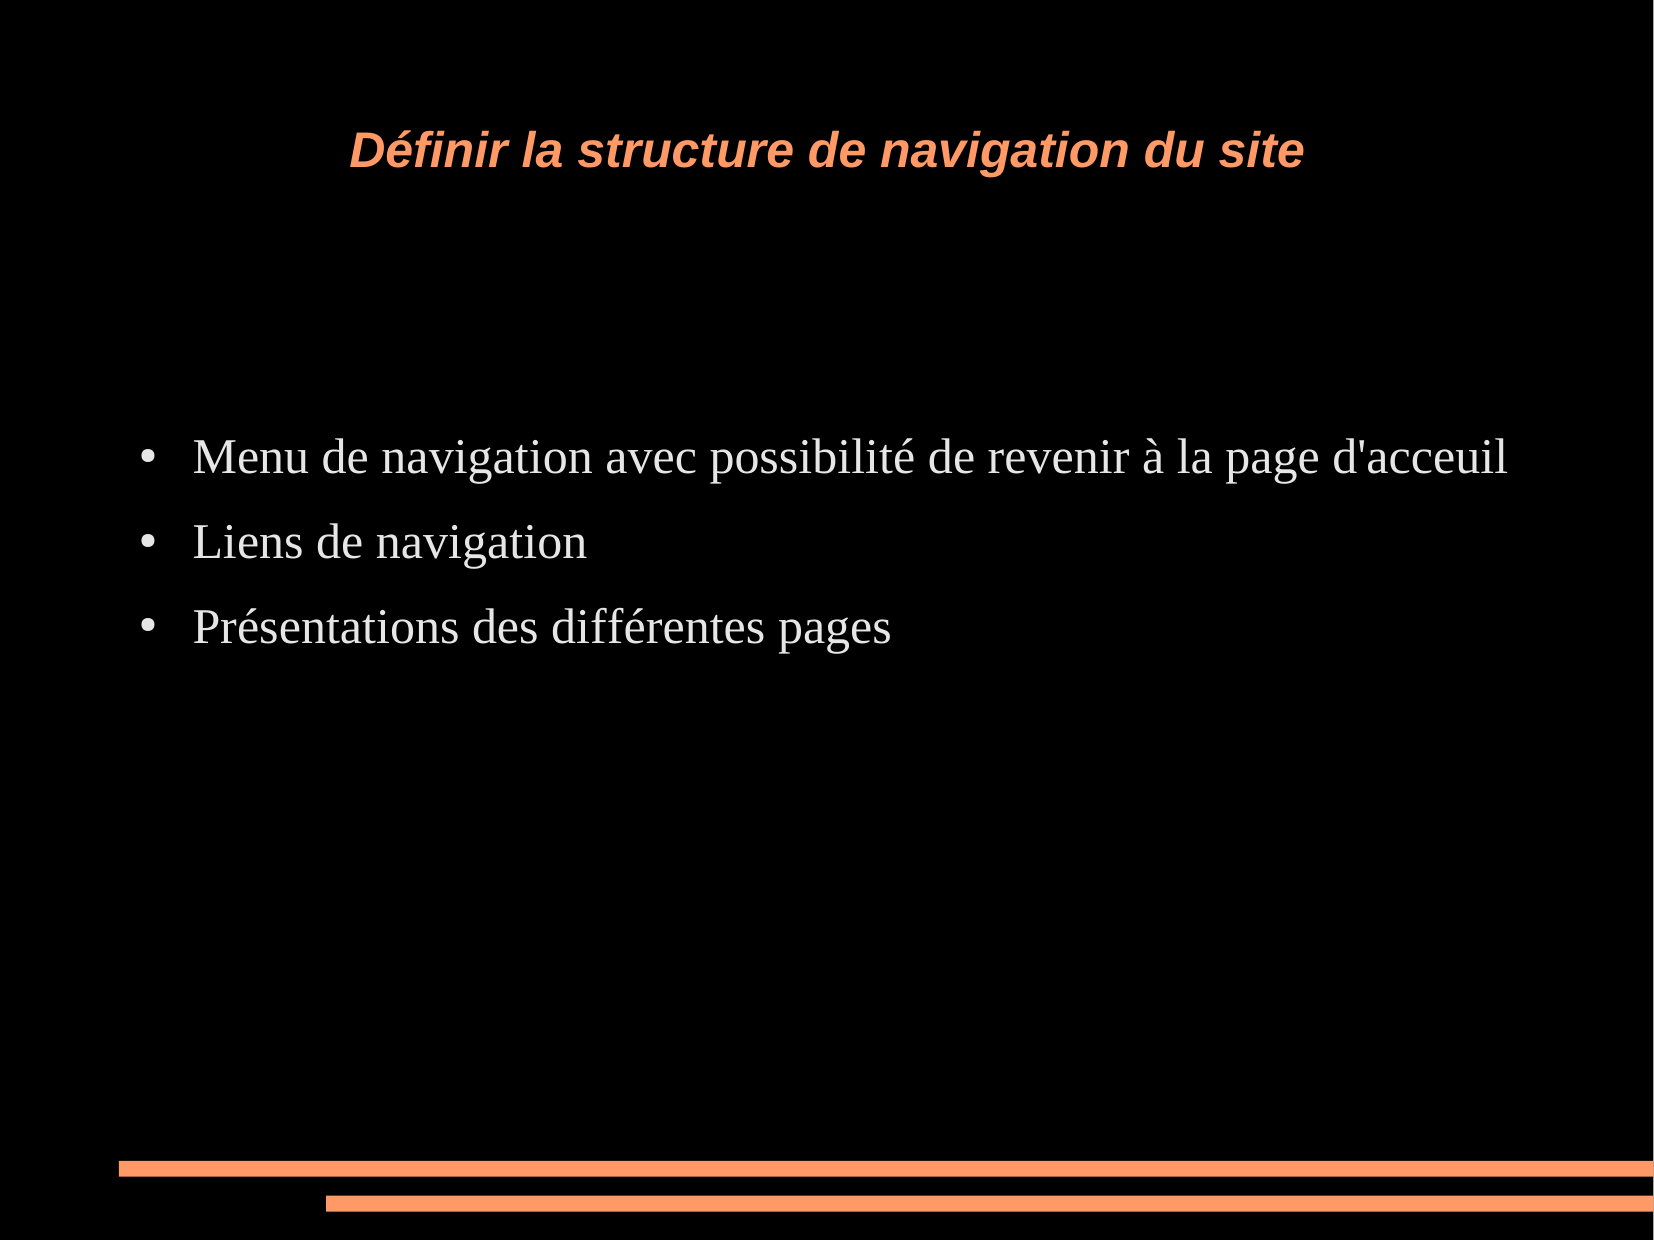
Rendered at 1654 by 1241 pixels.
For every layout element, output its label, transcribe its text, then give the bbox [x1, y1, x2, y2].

title Définir la structure de navigation du site [121, 46, 1534, 254]
list Menu de navigation avec possibilité de revenir à la page d'acceuil Liens de navigation Présentations des différentes pages [121, 429, 1561, 1240]
